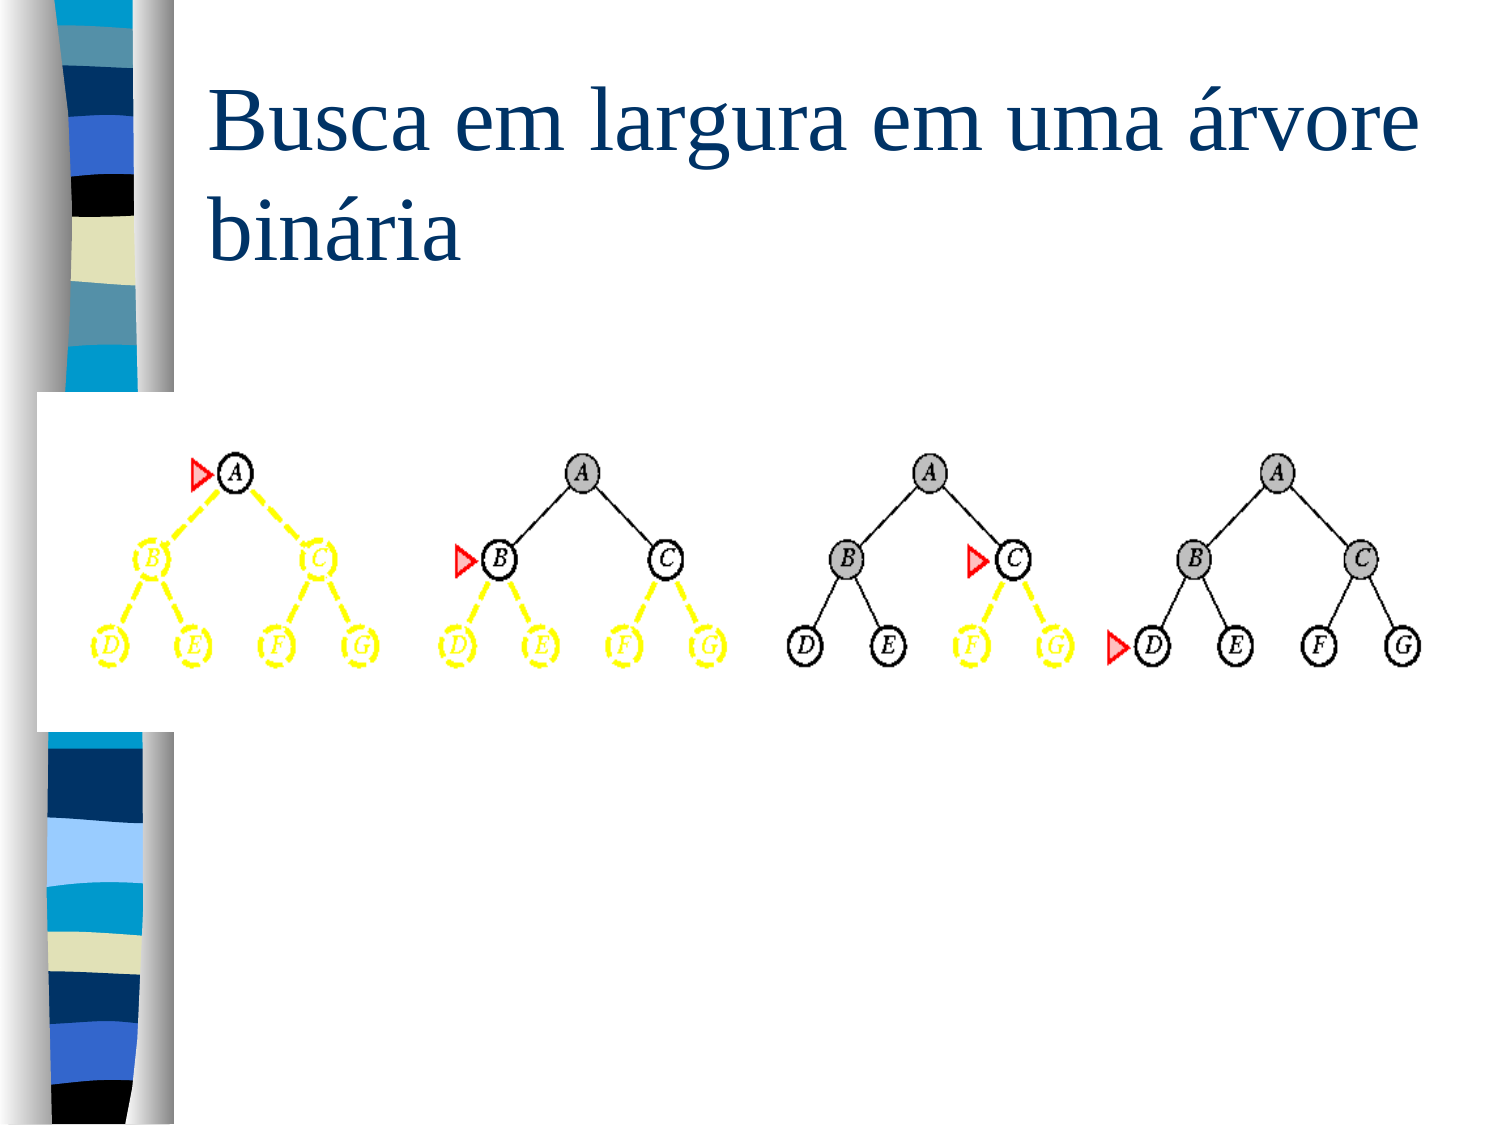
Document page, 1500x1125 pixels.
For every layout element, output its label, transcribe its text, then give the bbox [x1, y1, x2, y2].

picture [37, 392, 1476, 733]
title Busca em largura em uma árvore binária [192, 51, 1468, 287]
